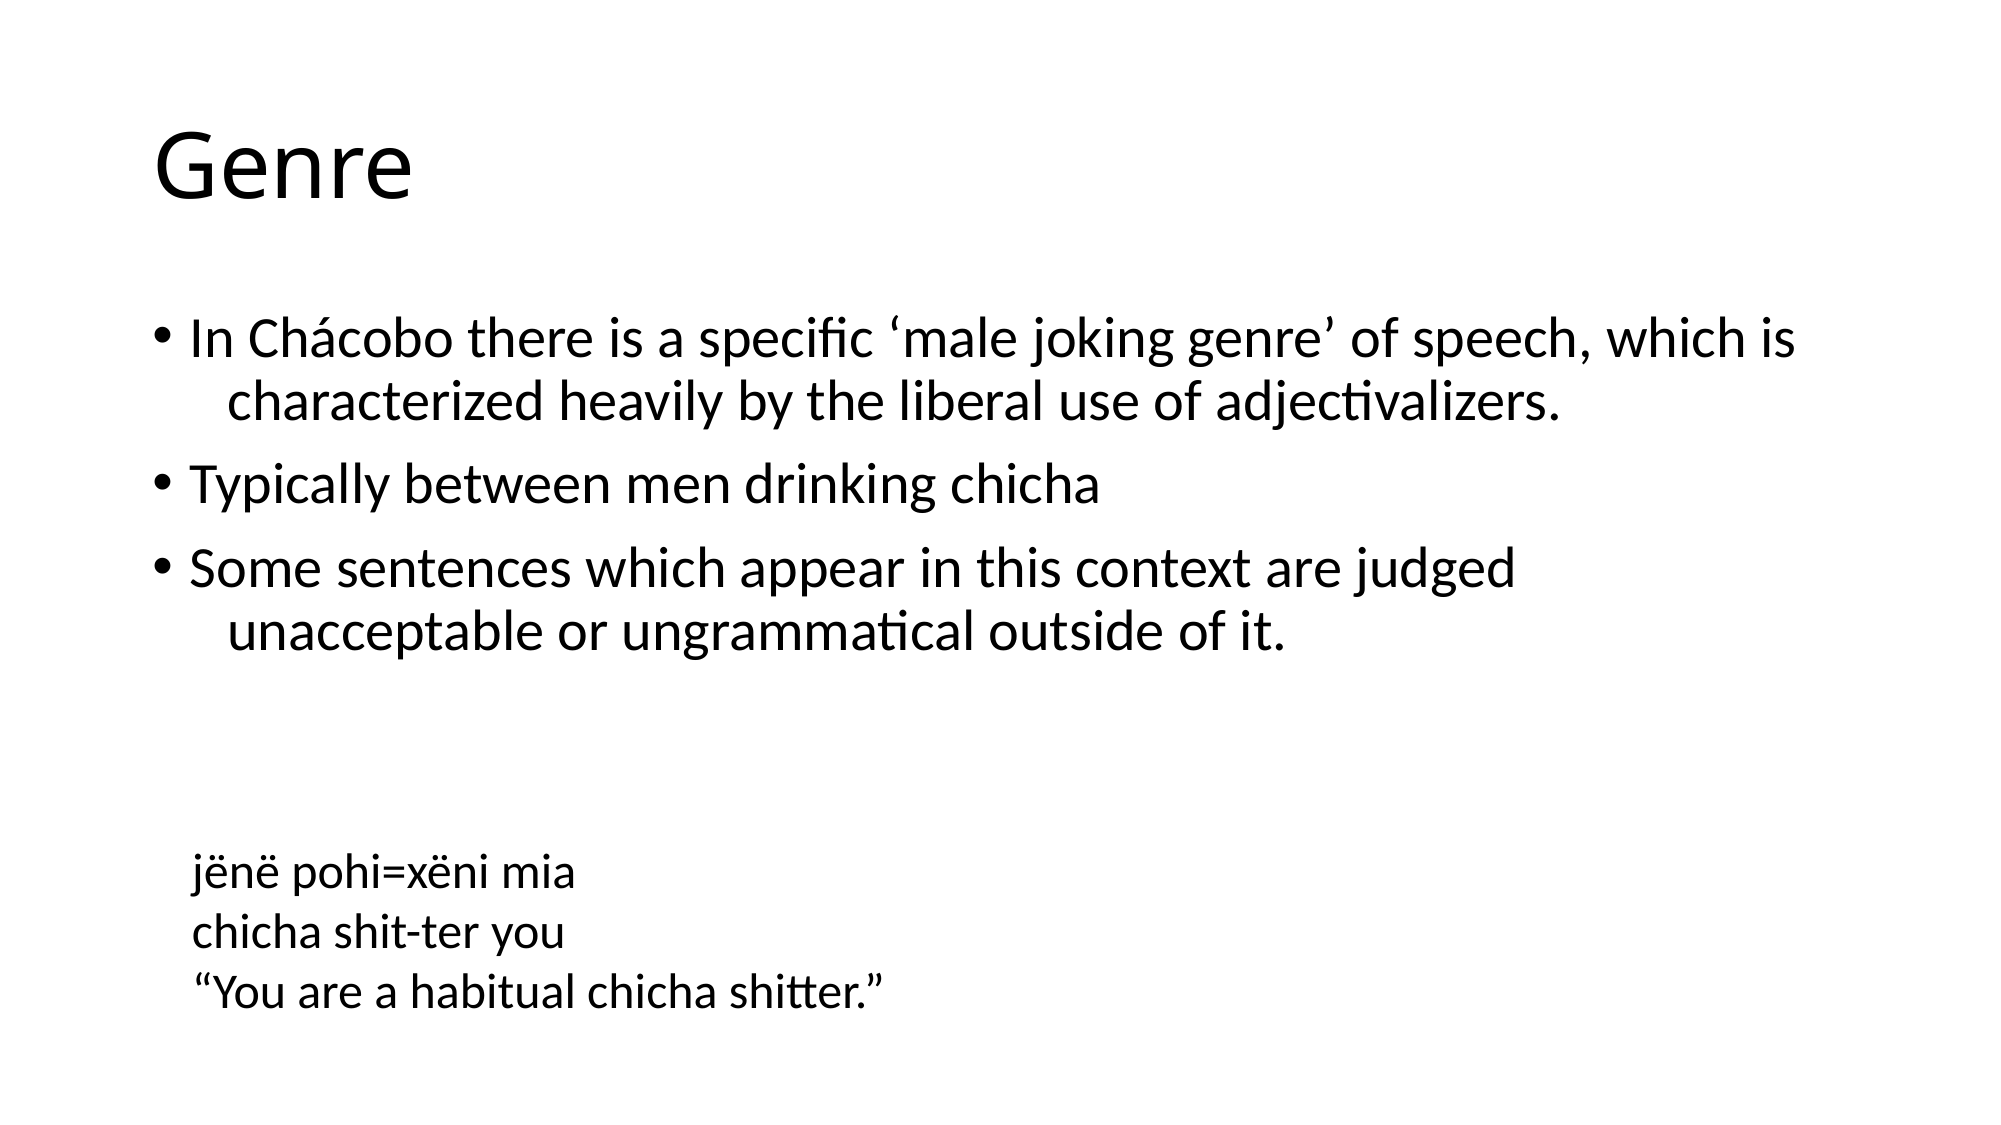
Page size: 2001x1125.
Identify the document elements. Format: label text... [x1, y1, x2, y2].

title Genre [137, 59, 1863, 278]
list In Chácobo there is a specific ‘male joking genre’ of speech, which is characterized heavily by the liberal use of adjectivalizers. Typically between men drinking chicha Some sentences which appear in this context are judged unacceptable or ungrammatical outside of it. [137, 299, 1863, 710]
text_box jënë pohi=xëni mia chicha shit-ter you “You are a habitual chicha shitter.” [176, 830, 1373, 1028]
